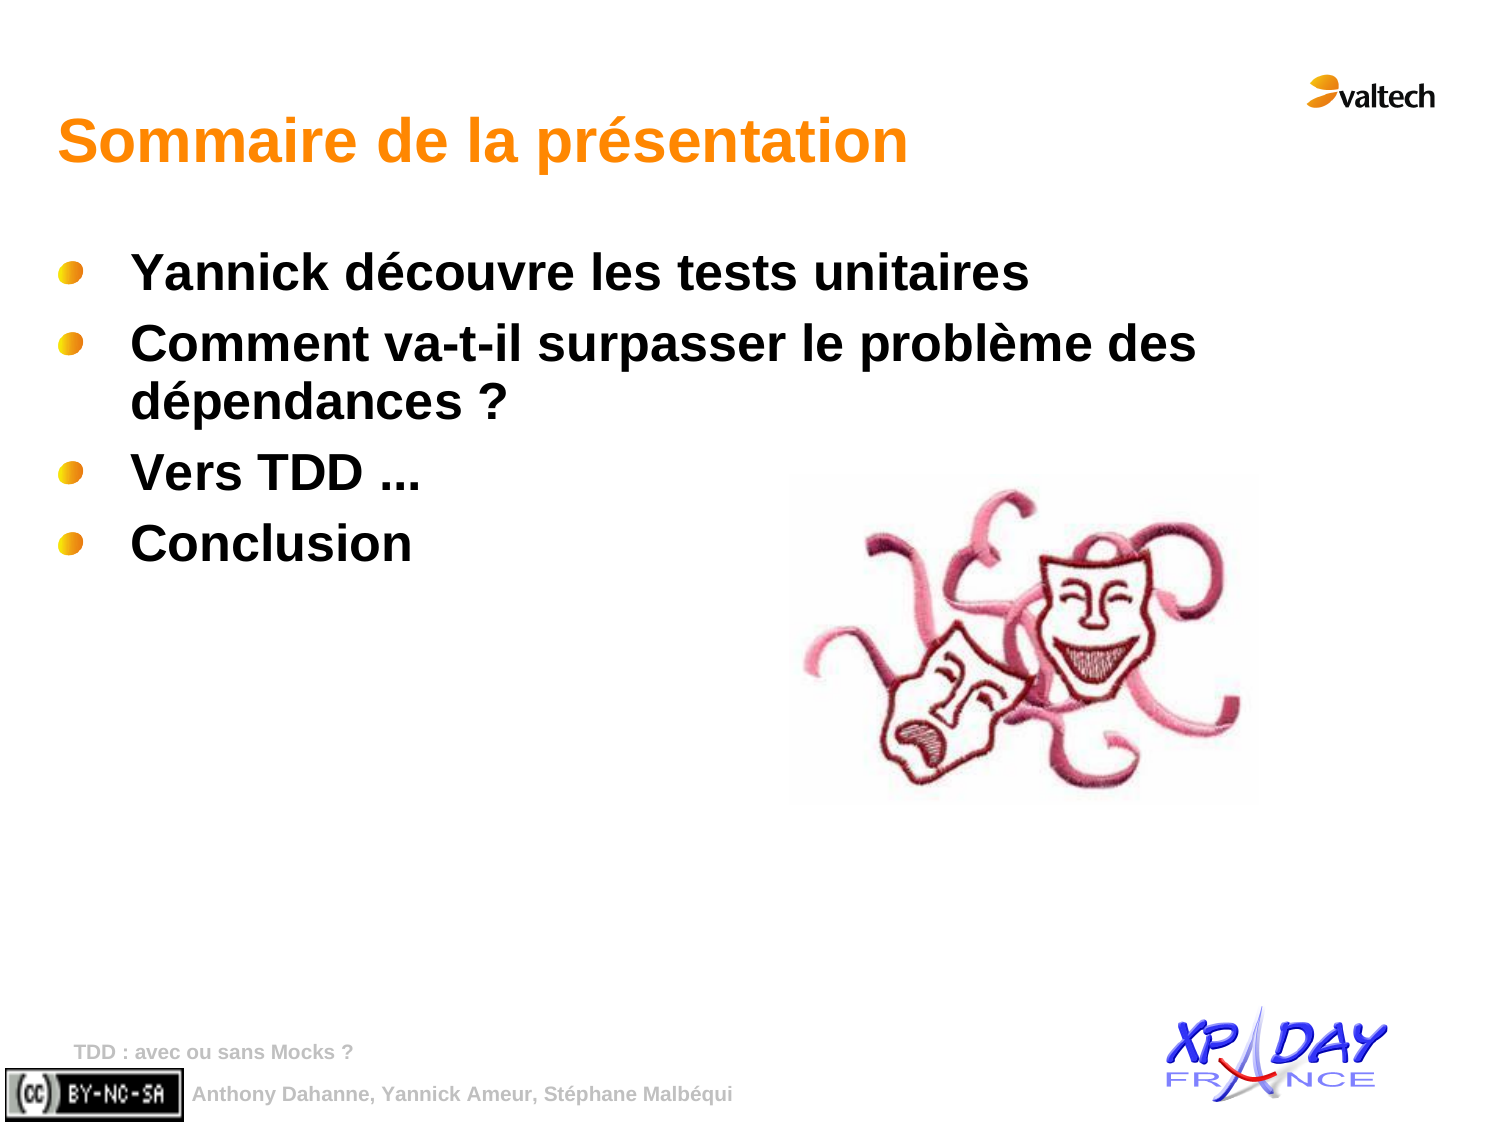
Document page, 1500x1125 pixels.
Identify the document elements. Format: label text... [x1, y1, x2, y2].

picture [789, 474, 1259, 805]
picture [1305, 73, 1436, 109]
picture [5, 1068, 184, 1122]
list Yannick découvre les tests unitaires Comment va-t-il surpasser le problème des dépendances ? Vers TDD ... Conclusion [57, 243, 1388, 1024]
title Sommaire de la présentation [56, 57, 1293, 226]
picture [1163, 1024, 1388, 1102]
